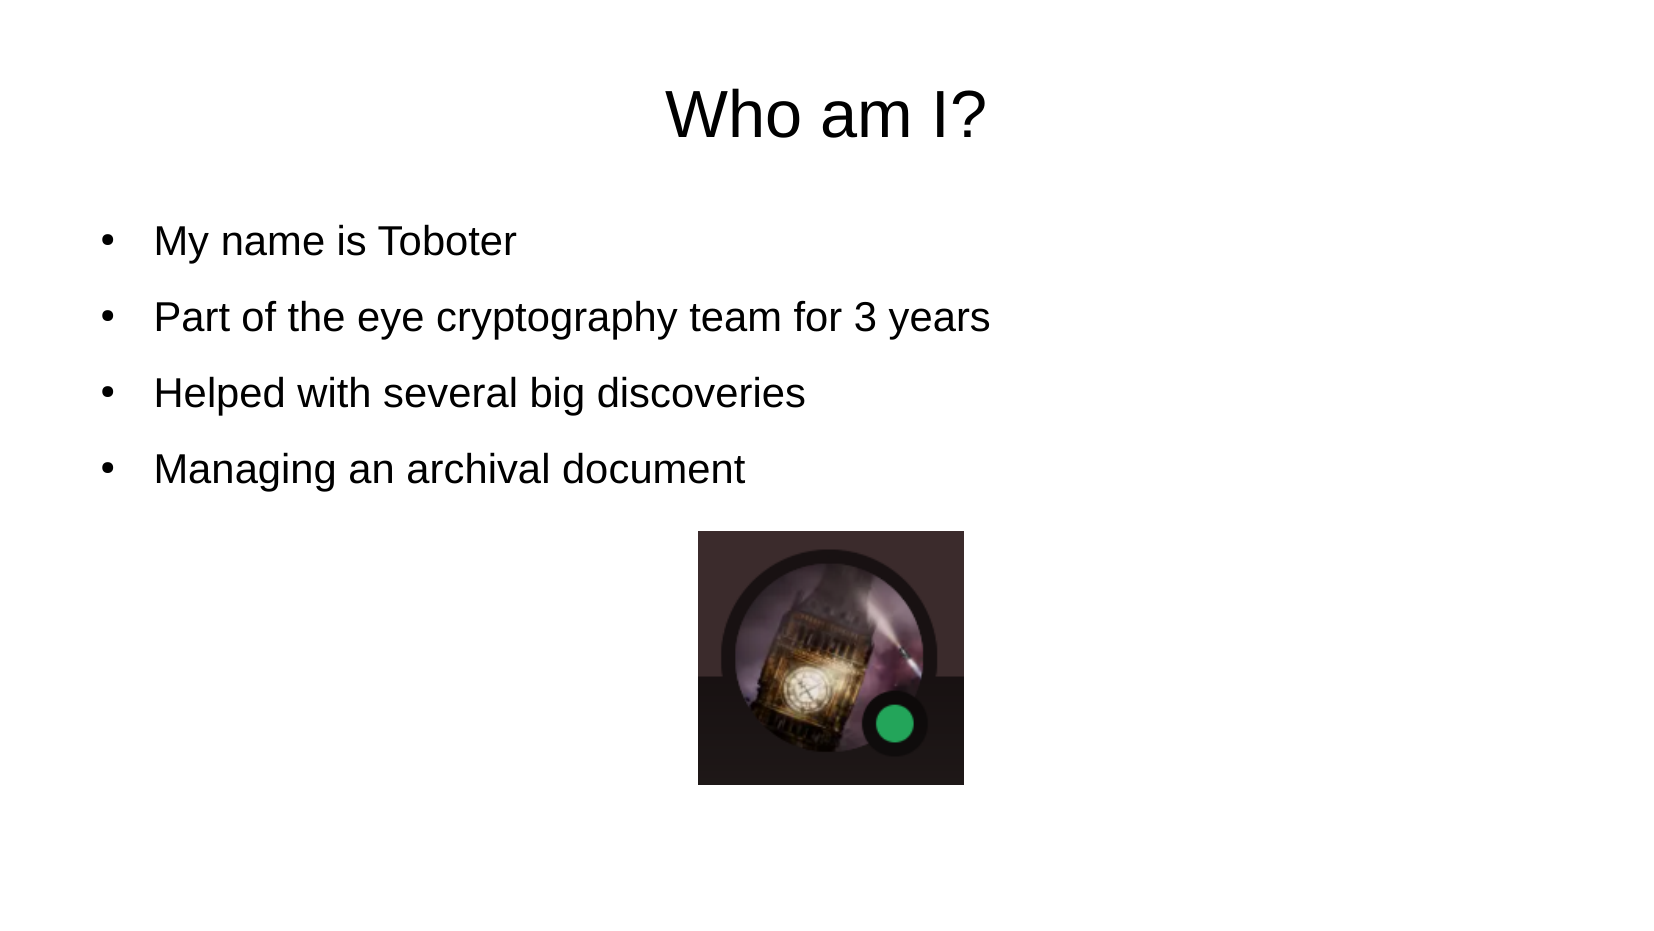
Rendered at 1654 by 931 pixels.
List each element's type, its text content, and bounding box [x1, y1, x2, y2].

title Who am I? [82, 37, 1571, 193]
list My name is Toboter Part of the eye cryptography team for 3 years Helped with several big discoveries Managing an archival document [82, 217, 1571, 758]
picture [698, 531, 964, 785]
